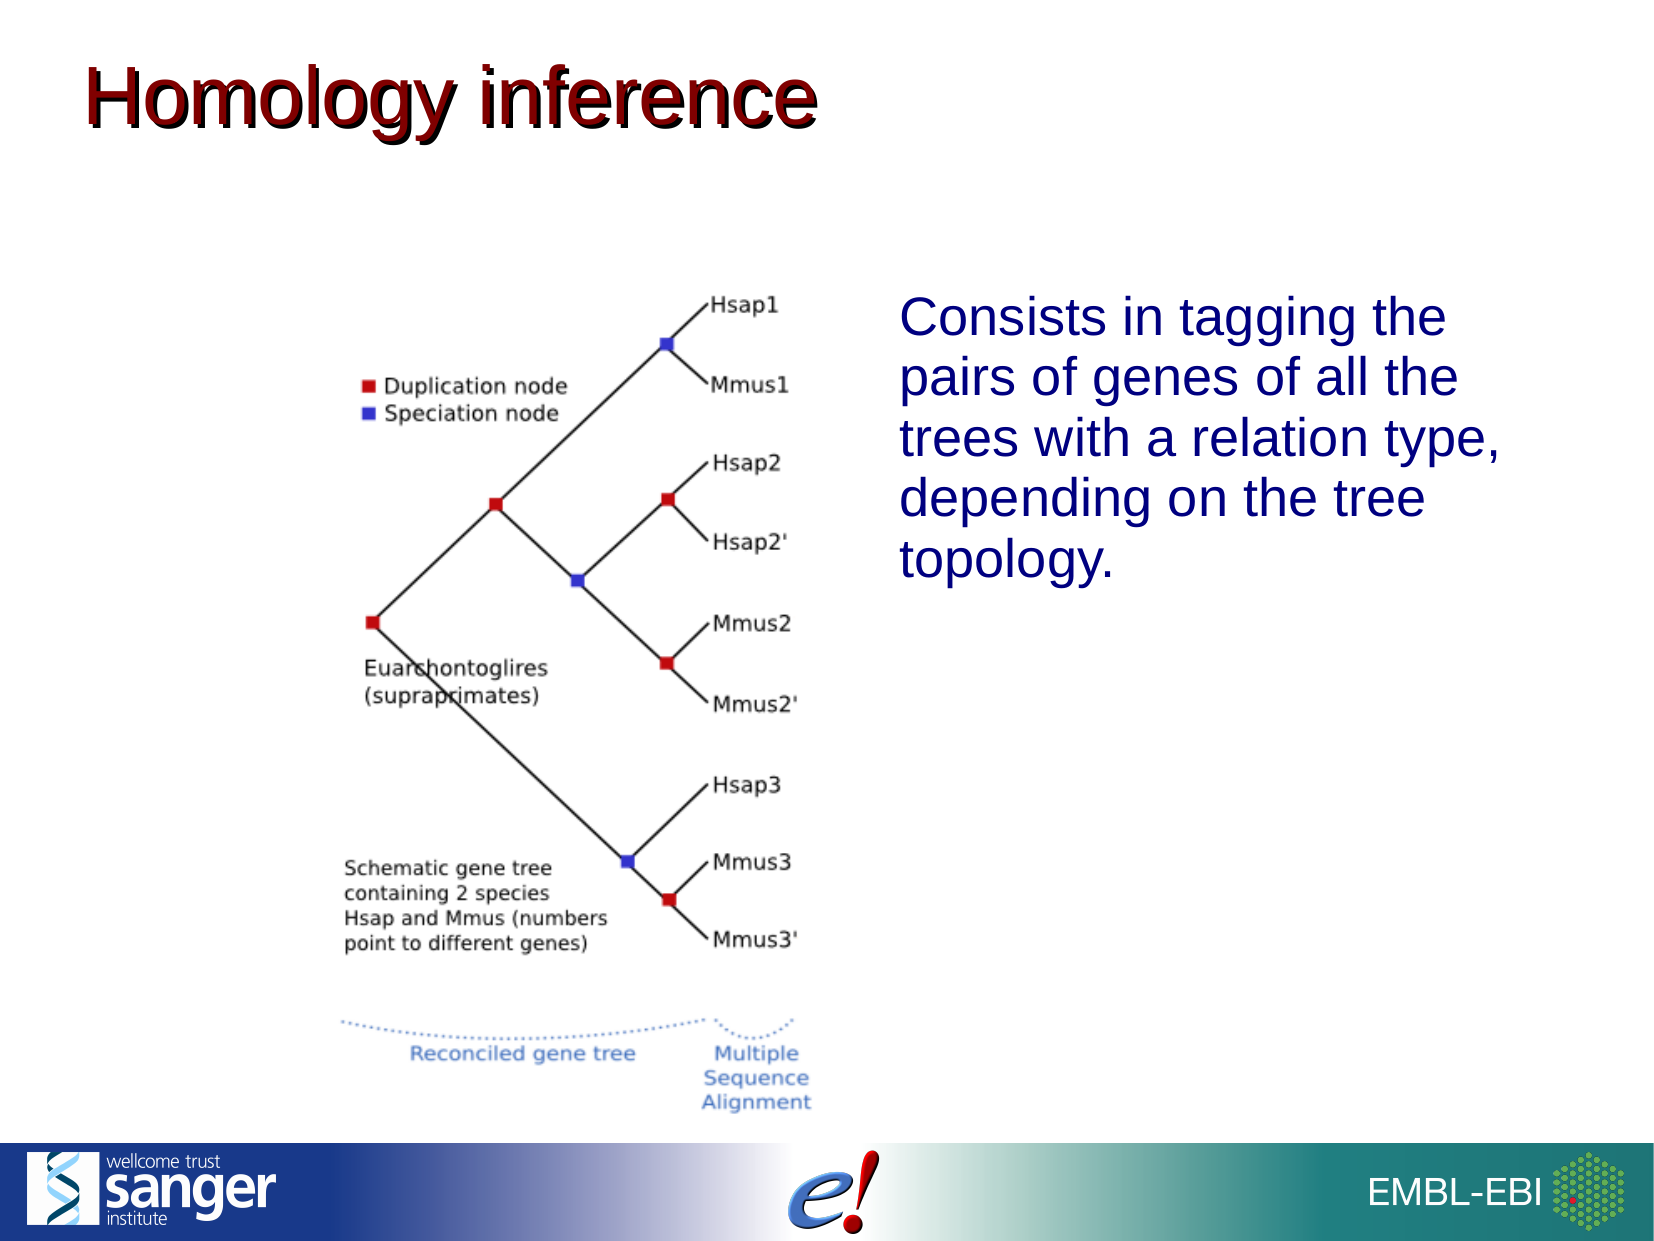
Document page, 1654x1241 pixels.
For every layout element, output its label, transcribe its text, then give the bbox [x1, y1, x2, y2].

list Consists in tagging the pairs of genes of all the trees with a relation type, depending on the tree topology. [899, 285, 1571, 827]
picture [331, 278, 914, 1139]
title Homology inference [82, 49, 1571, 257]
picture [0, 1143, 1654, 1241]
